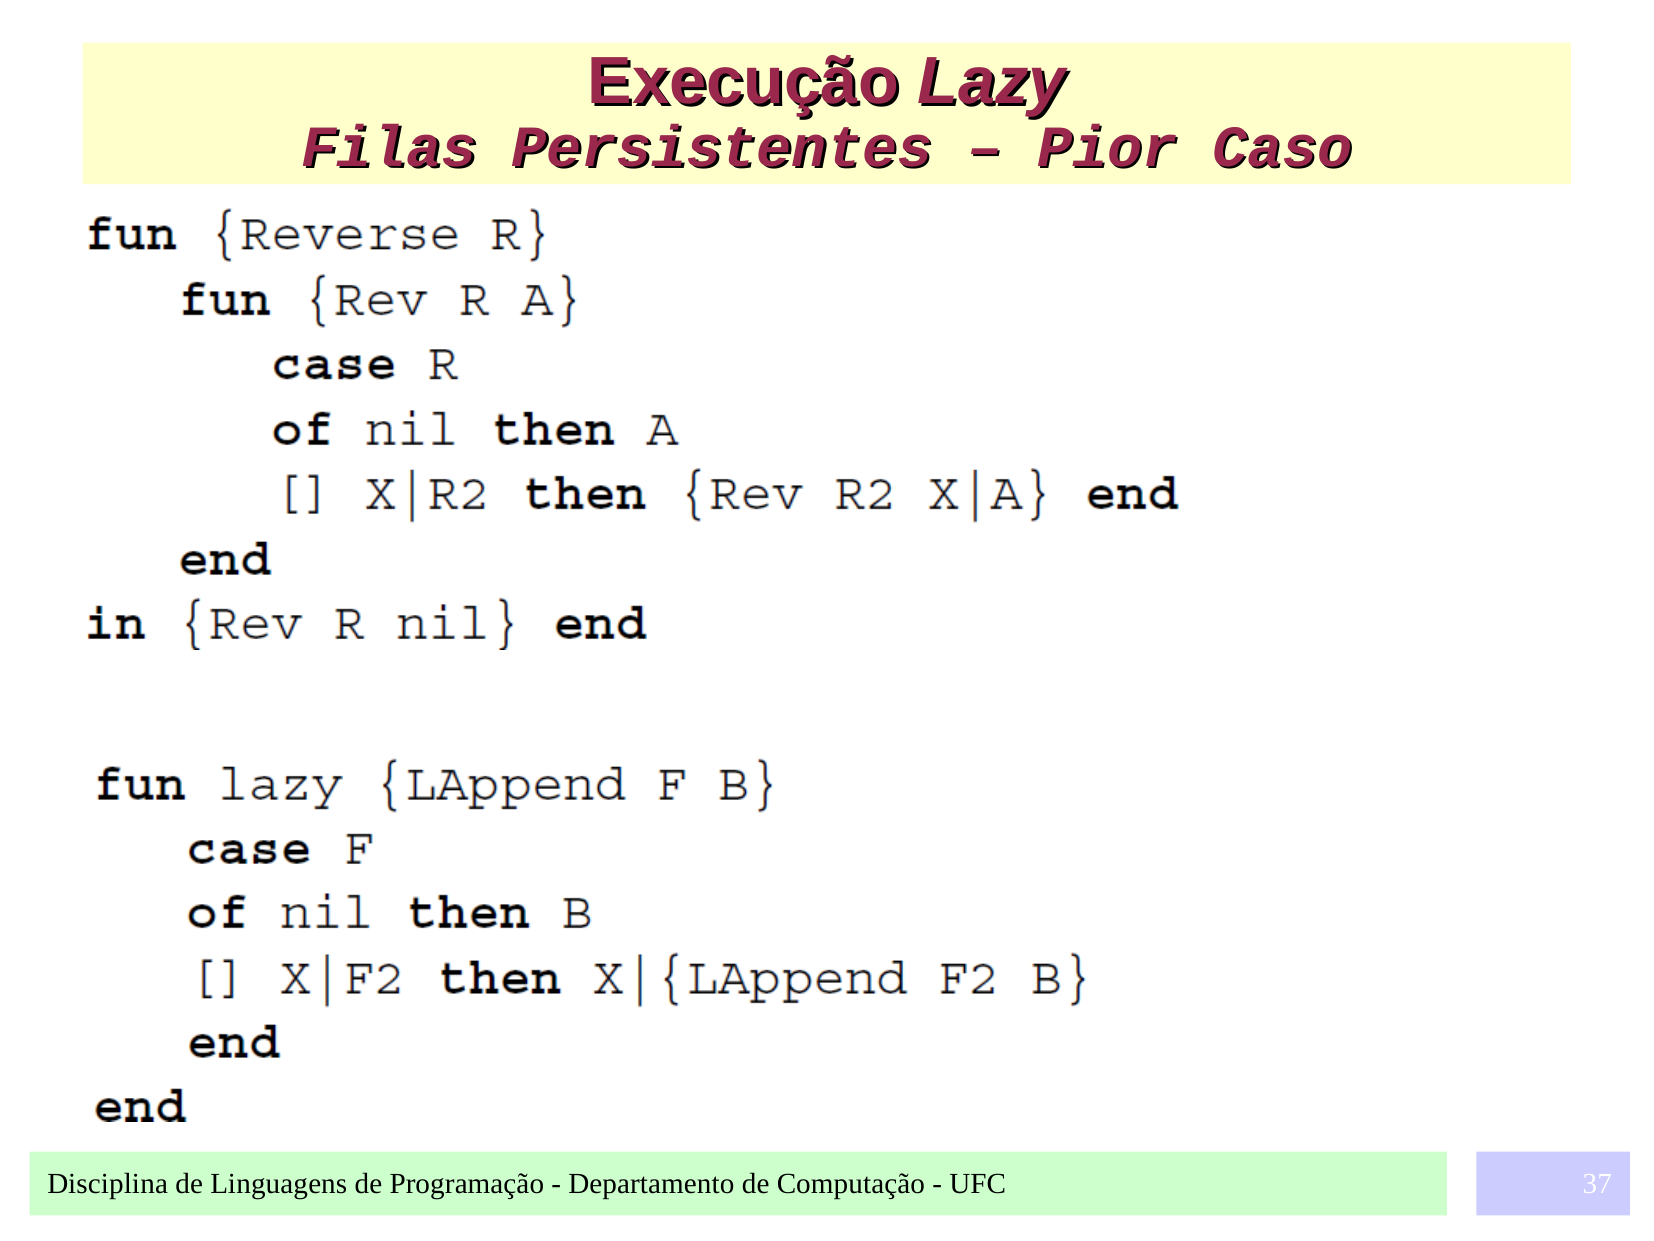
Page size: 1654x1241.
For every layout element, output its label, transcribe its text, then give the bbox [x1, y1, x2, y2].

picture [76, 201, 1182, 650]
picture [88, 753, 1086, 1123]
title Execução Lazy Filas Persistentes – Pior Caso [82, 42, 1571, 185]
